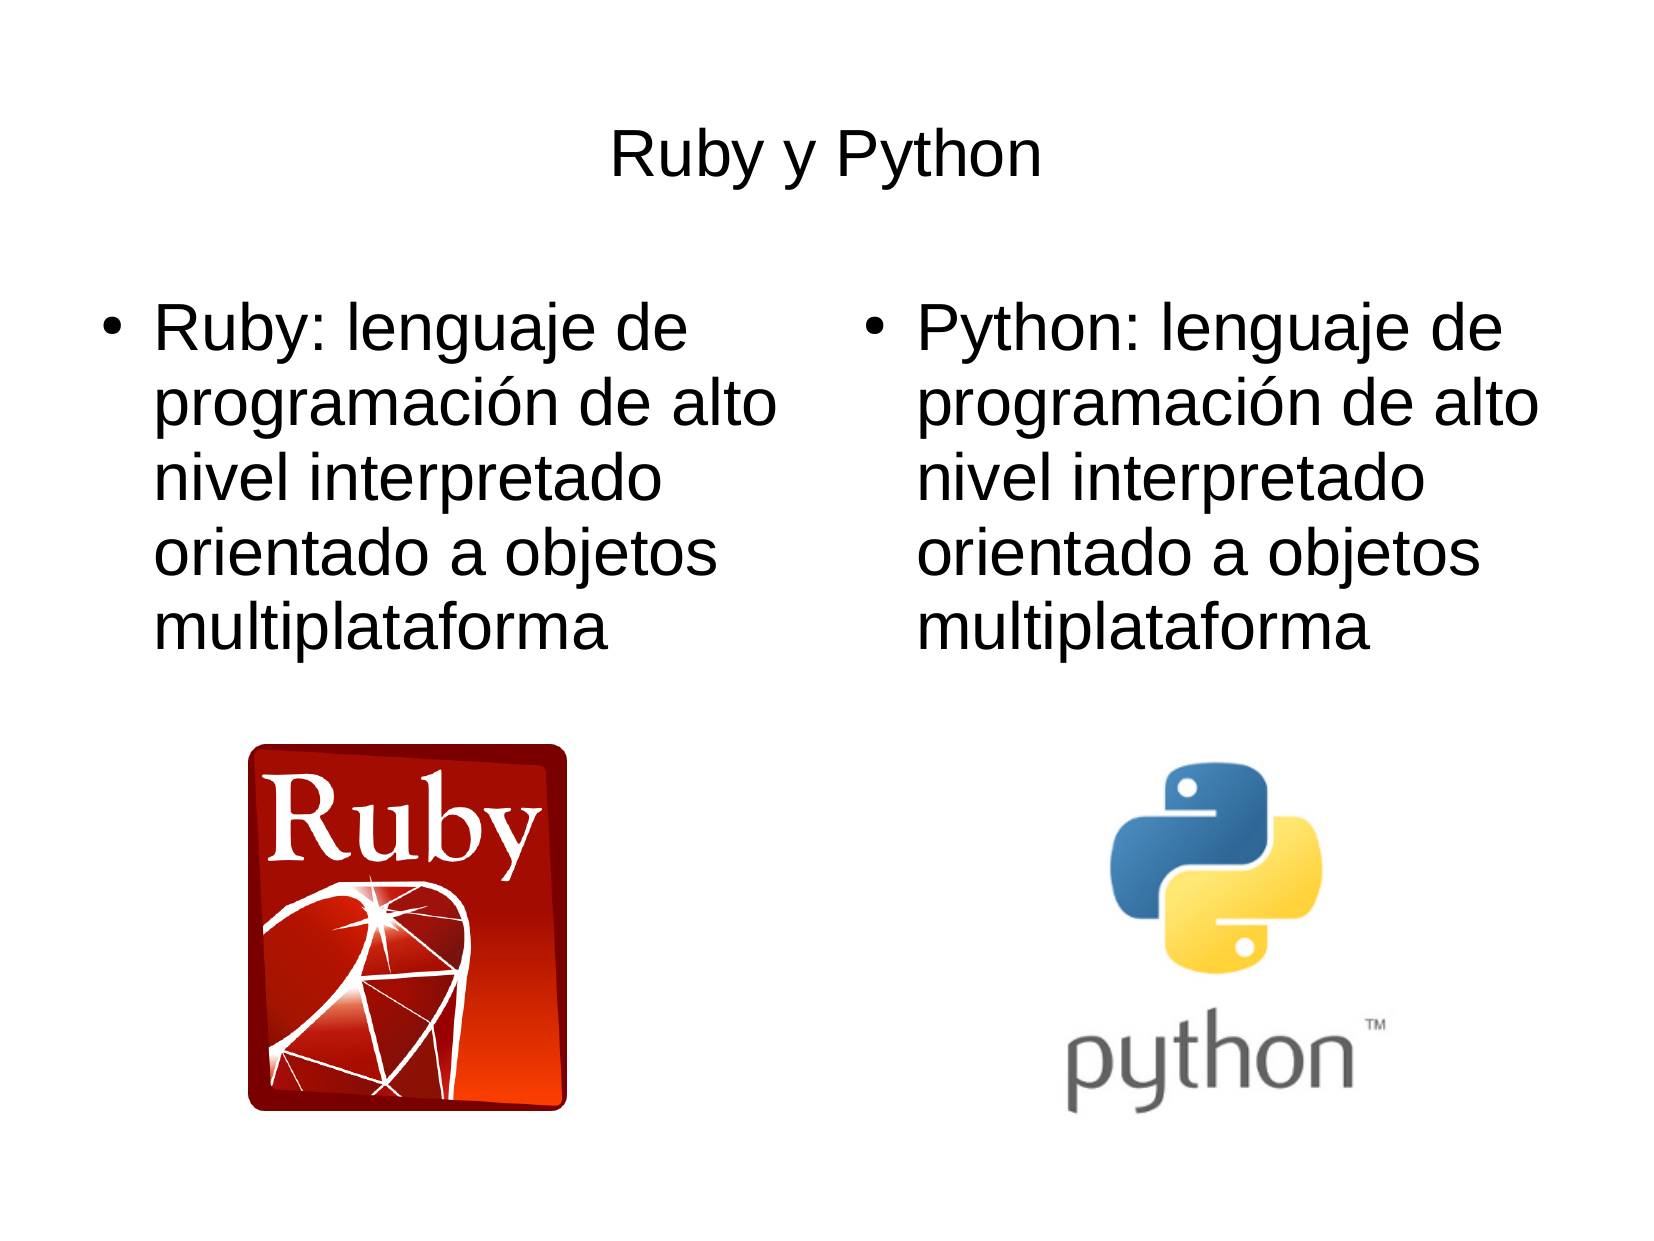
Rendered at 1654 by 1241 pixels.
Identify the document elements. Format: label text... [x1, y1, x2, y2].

list Ruby: lenguaje de programación de alto nivel interpretado orientado a objetos multiplataforma [82, 290, 809, 1010]
title Ruby y Python [82, 49, 1571, 257]
list Python: lenguaje de programación de alto nivel interpretado orientado a objetos multiplataforma [845, 290, 1572, 1010]
picture [1015, 744, 1407, 1135]
picture [248, 744, 567, 1111]
